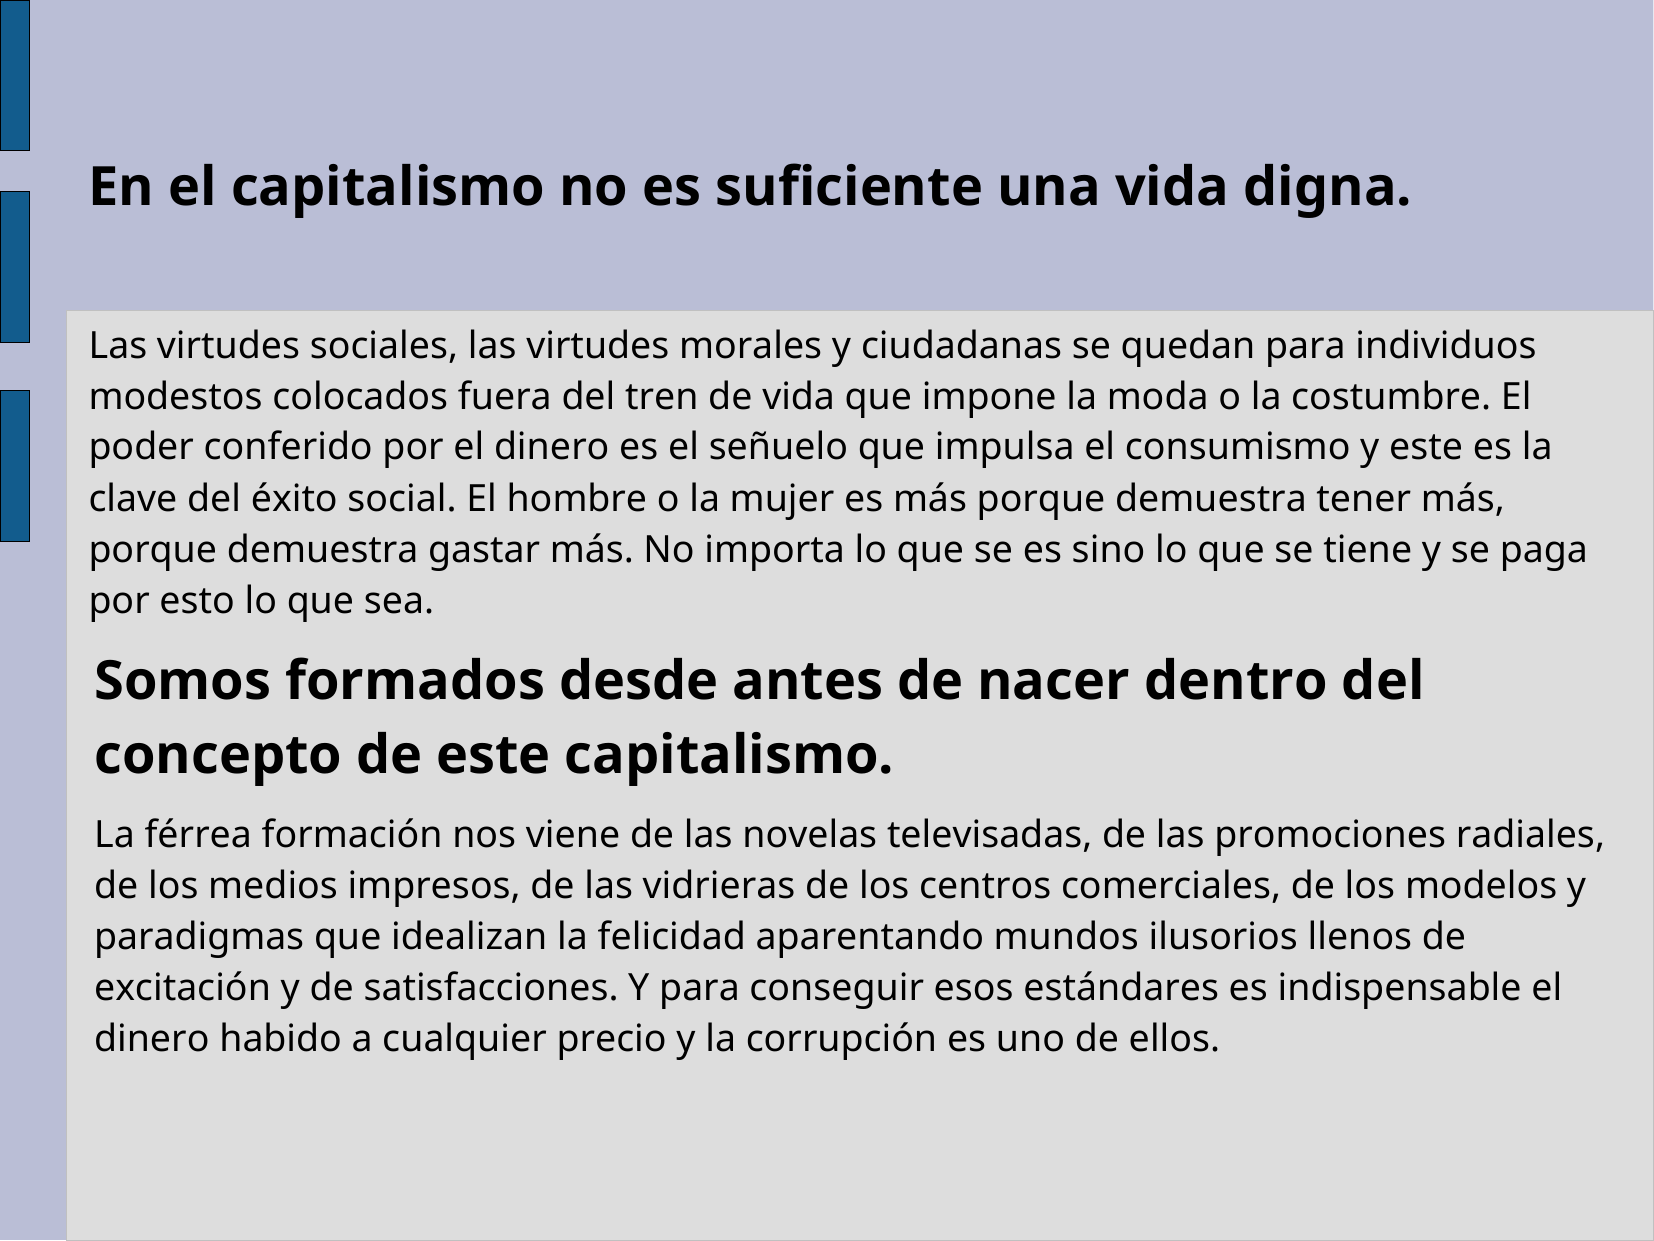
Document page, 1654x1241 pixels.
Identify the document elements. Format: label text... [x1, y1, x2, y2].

text_box Las virtudes sociales, las virtudes morales y ciudadanas se quedan para individuos modestos colocados fuera del tren de vida que impone la moda o la costumbre. El poder conferido por el dinero es el señuelo que impulsa el consumismo y este es la clave del éxito social. El hombre o la mujer es más porque demuestra tener más, porque demuestra gastar más. No importa lo que se es sino lo que se tiene y se paga por esto lo que sea. [88, 265, 1625, 680]
text_box En el capitalismo no es suficiente una vida digna. [88, 147, 1506, 239]
text_box Somos formados desde antes de nacer dentro del concepto de este capitalismo. La férrea formación nos viene de las novelas televisadas, de las promociones radiales, de los medios impresos, de las vidrieras de los centros comerciales, de los modelos y paradigmas que idealizan la felicidad aparentando mundos ilusorios llenos de excitación y de satisfacciones. Y para conseguir esos estándares es indispensable el dinero habido a cualquier precio y la corrupción es uno de ellos. [94, 641, 1625, 1182]
